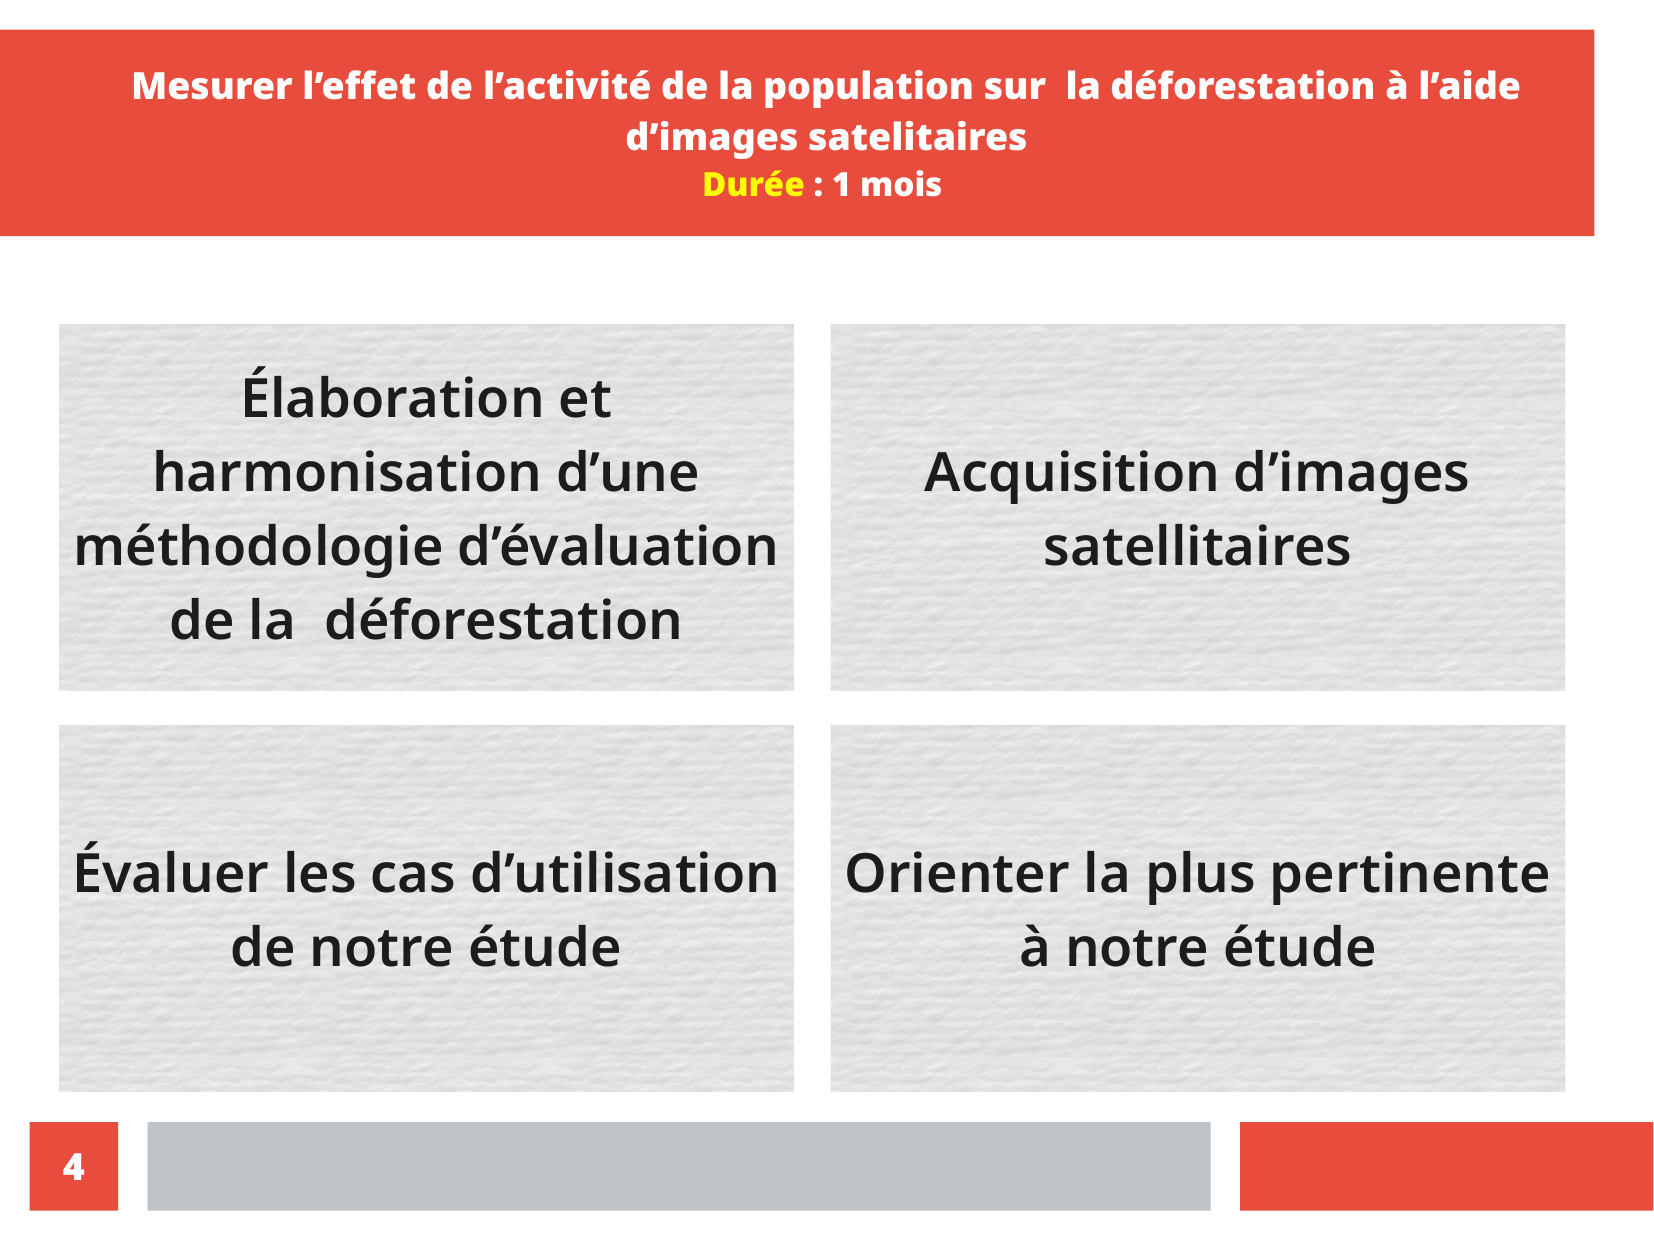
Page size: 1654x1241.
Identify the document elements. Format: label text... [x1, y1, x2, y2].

list Acquisition d’images satellitaires [830, 324, 1566, 691]
list Évaluer les cas d’utilisation de notre étude [59, 725, 794, 1092]
title Mesurer l’effet de l’activité de la population sur la déforestation à l’aide d’images satelitaires Durée : 1 mois [59, 59, 1595, 207]
list Élaboration et harmonisation d’une méthodologie d’évaluation de la déforestation [59, 324, 794, 691]
list Orienter la plus pertinente à notre étude [830, 725, 1566, 1092]
